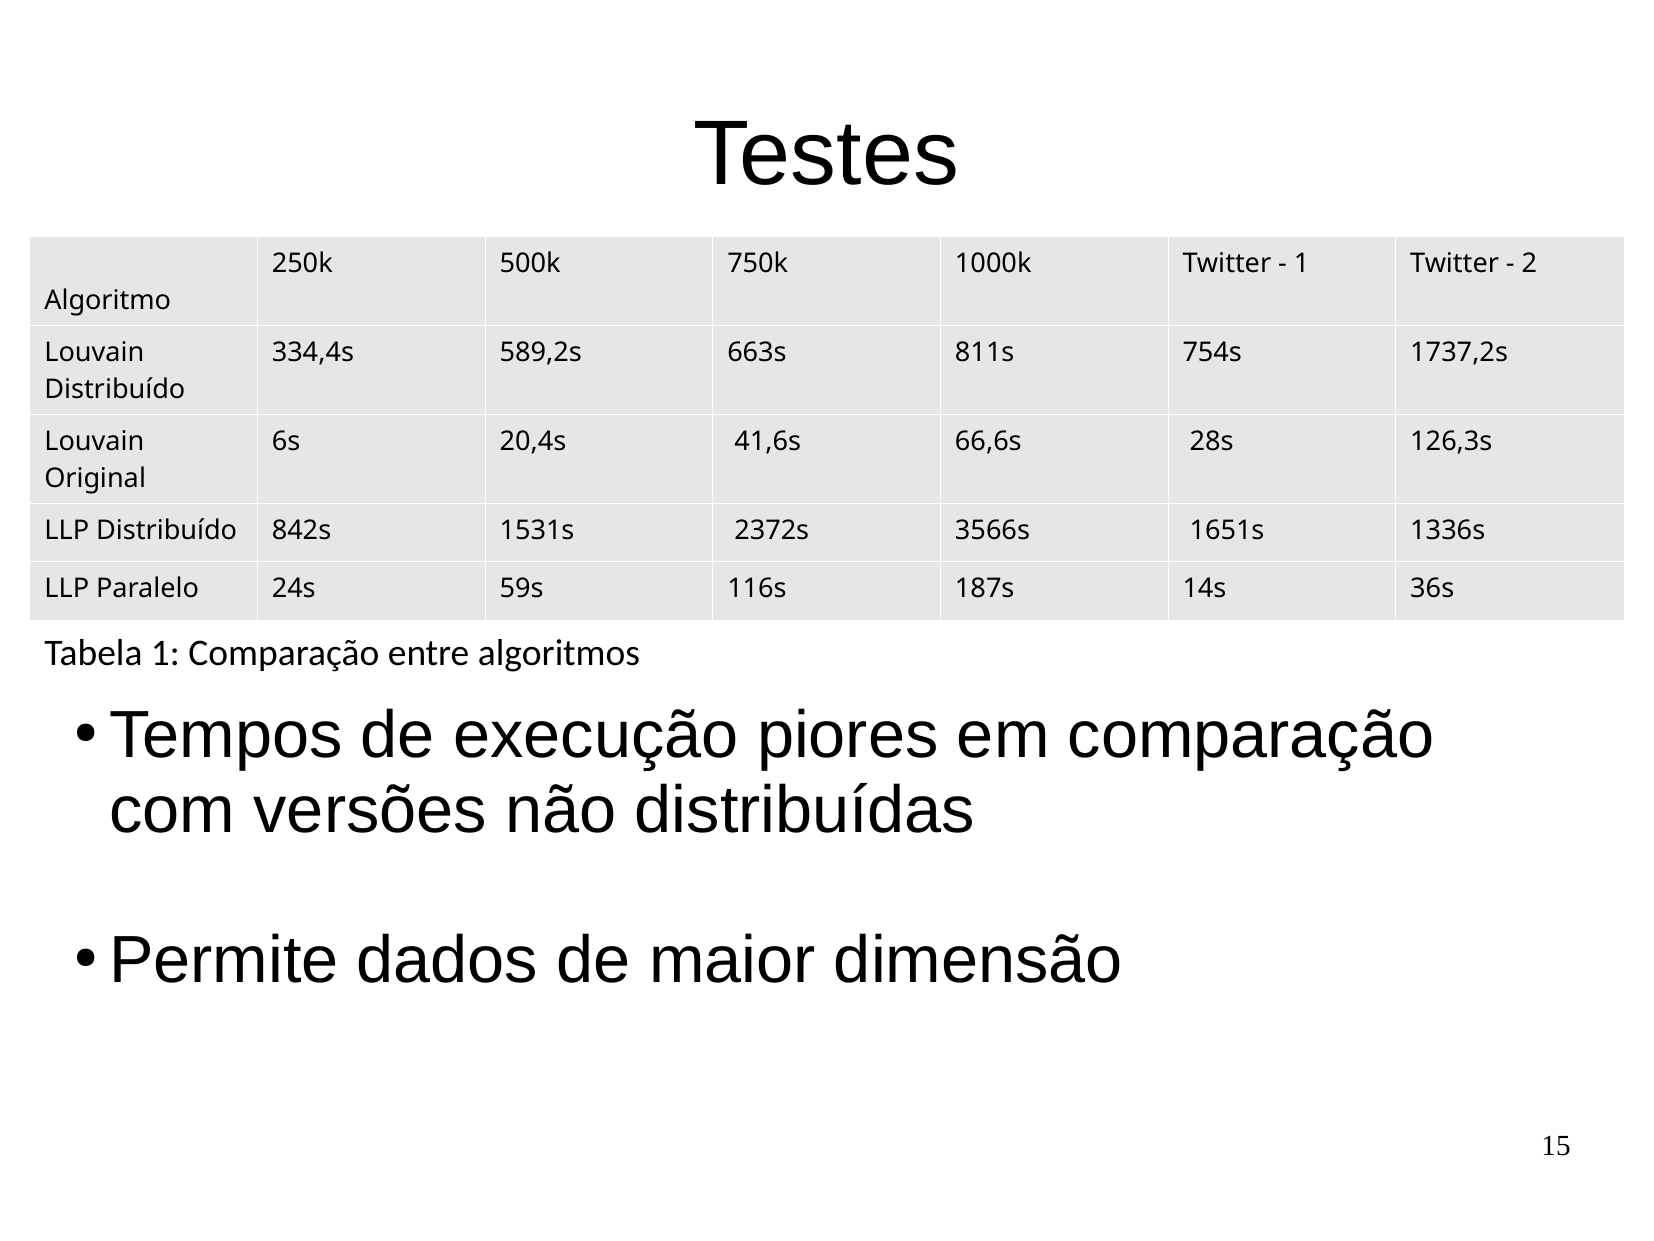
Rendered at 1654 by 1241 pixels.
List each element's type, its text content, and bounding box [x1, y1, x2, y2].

table_cell 126,3s [1396, 415, 1624, 503]
table_cell 1531s [486, 504, 712, 561]
table_cell 2372s [713, 504, 940, 561]
table_cell 1651s [1169, 504, 1395, 561]
table_cell 187s [941, 562, 1168, 620]
table_cell 811s [941, 326, 1168, 414]
table_cell LLP Paralelo [30, 562, 257, 620]
table_cell 41,6s [713, 415, 940, 503]
table_cell 66,6s [941, 415, 1168, 503]
table_header Twitter - 1 [1169, 237, 1395, 325]
text_box Tempos de execução piores em comparação com versões não distribuídas Permite dados de maior dimensão [58, 690, 1595, 1004]
table_header 750k [713, 237, 940, 325]
table_header Twitter - 2 [1396, 237, 1624, 325]
table_cell 1336s [1396, 504, 1624, 561]
table_cell Louvain Distribuído [30, 326, 257, 414]
table_cell 3566s [941, 504, 1168, 561]
table_header 250k [258, 237, 485, 325]
table_cell LLP Distribuído [30, 504, 257, 561]
table_cell 663s [713, 326, 940, 414]
title Testes [82, 49, 1571, 236]
table_cell Louvain Original [30, 415, 257, 503]
table_cell 1737,2s [1396, 326, 1624, 414]
text_box Tabela 1: Comparação entre algoritmos [29, 620, 886, 655]
table_cell 28s [1169, 415, 1395, 503]
table_cell 334,4s [258, 326, 485, 414]
table_cell 36s [1396, 562, 1624, 620]
table_header 500k [486, 237, 712, 325]
table_cell 6s [258, 415, 485, 503]
table_cell 59s [486, 562, 712, 620]
table_header 1000k [941, 237, 1168, 325]
table_cell 754s [1169, 326, 1395, 414]
table_cell 24s [258, 562, 485, 620]
table_cell 589,2s [486, 326, 712, 414]
table_cell 20,4s [486, 415, 712, 503]
table_cell 116s [713, 562, 940, 620]
table_header Algoritmo [30, 237, 257, 325]
table_cell 842s [258, 504, 485, 561]
table_cell 14s [1169, 562, 1395, 620]
